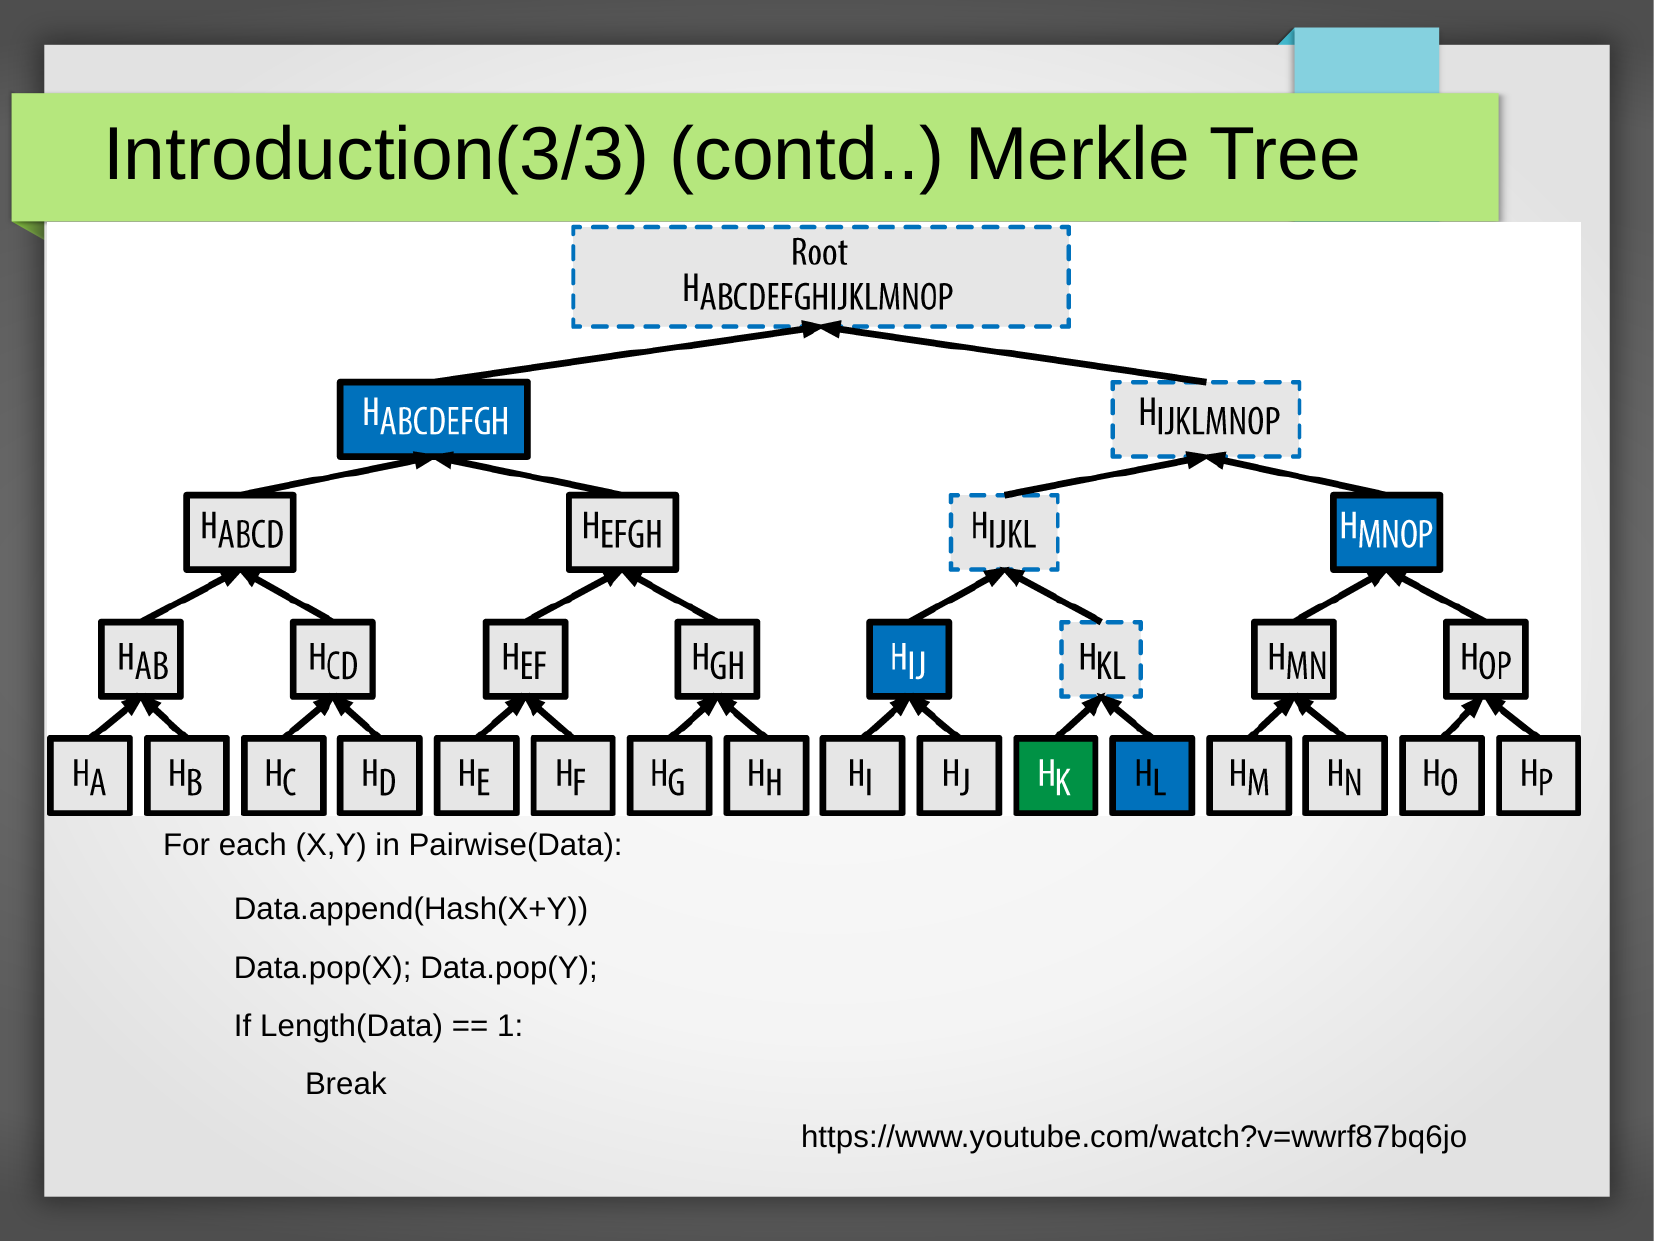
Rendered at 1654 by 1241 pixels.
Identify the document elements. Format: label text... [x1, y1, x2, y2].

picture [0, 0, 1654, 1241]
list For each (X,Y) in Pairwise(Data): Data.append(Hash(X+Y)) Data.pop(X); Data.pop(Y); If Length(Data) == 1: Break https://www.youtube.com/watch?v=wwrf87bq6jo [92, 827, 1551, 1179]
title Introduction(3/3) (contd..) Merkle Tree [82, 51, 1492, 222]
